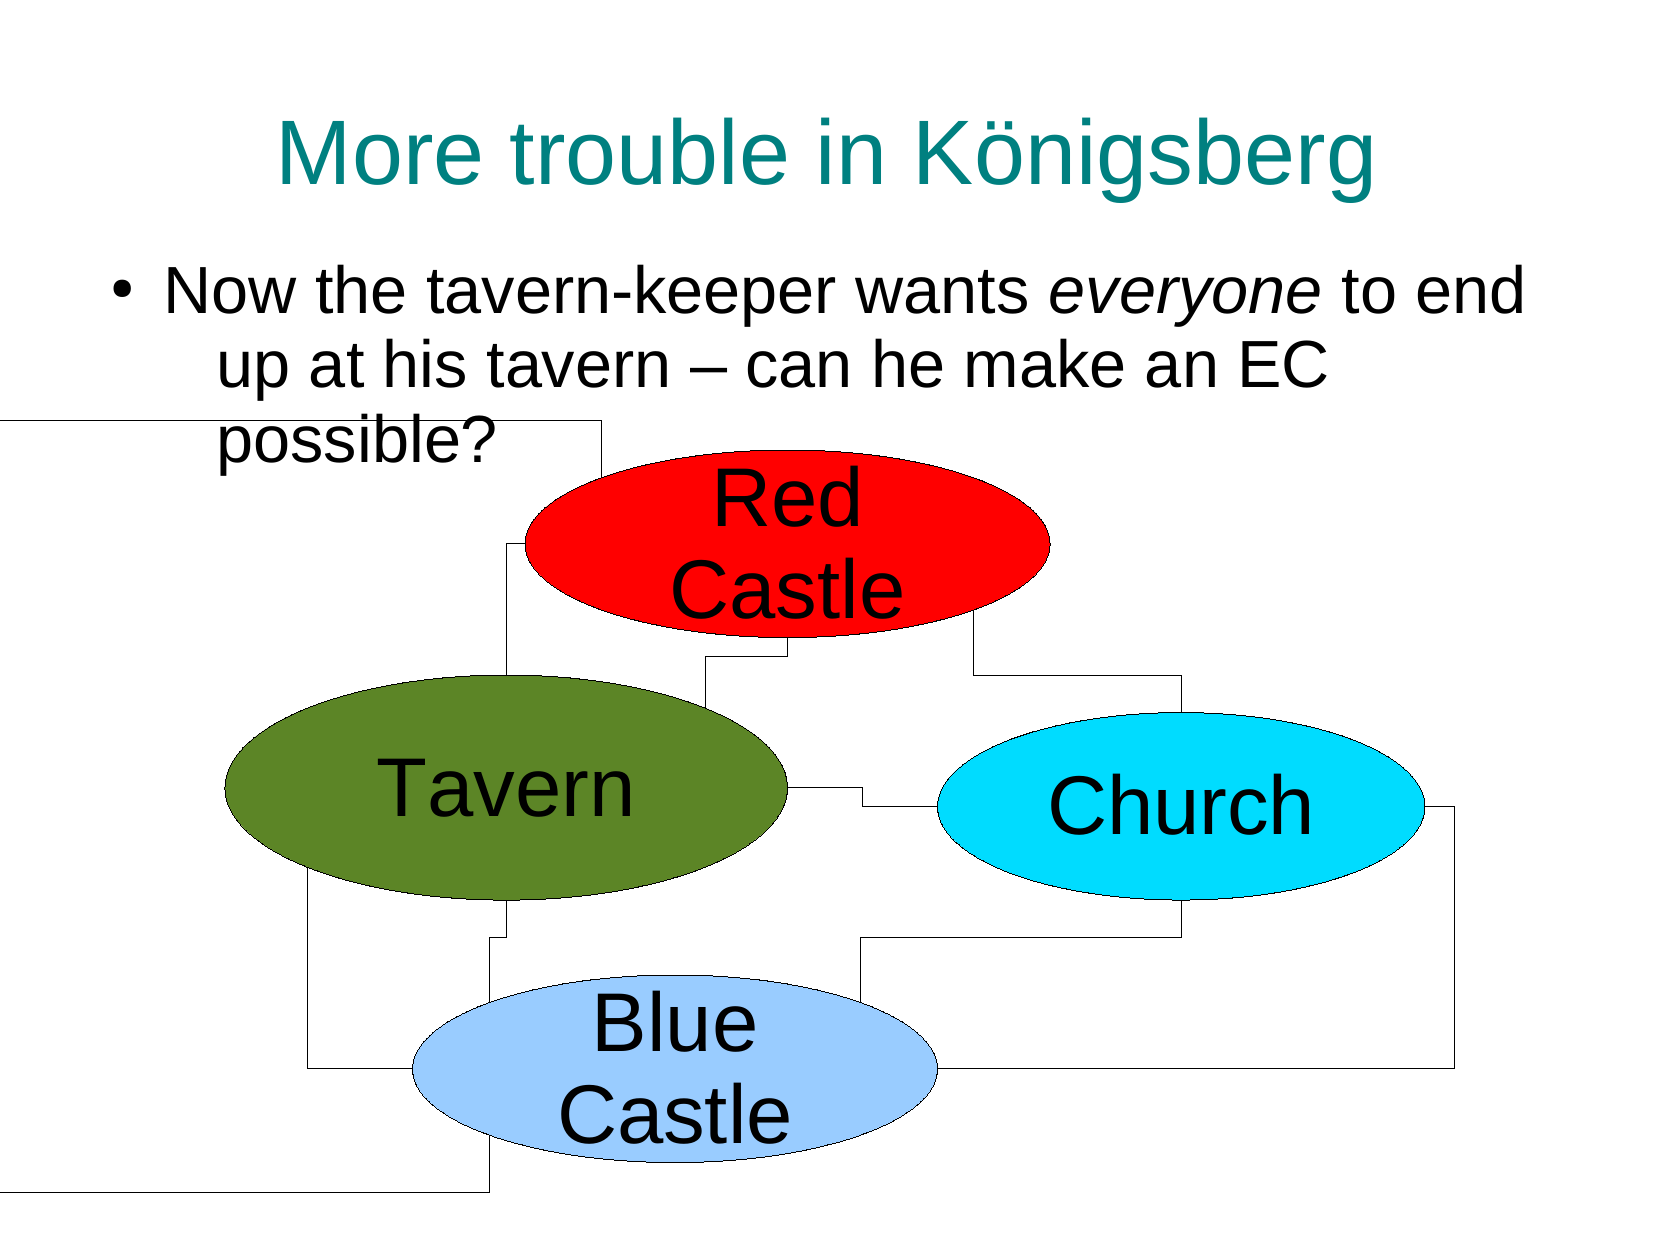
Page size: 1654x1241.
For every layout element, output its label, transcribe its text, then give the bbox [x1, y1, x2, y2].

text_box Church [937, 712, 1425, 901]
title More trouble in Königsberg [82, 49, 1571, 257]
text_box Red Castle [525, 450, 1051, 638]
text_box Blue Castle [412, 975, 938, 1163]
list Now the tavern-keeper wants everyone to end up at his tavern – can he make an EC possible? [75, 421, 601, 451]
text_box Tavern [224, 675, 788, 901]
list Now the tavern-keeper wants everyone to end up at his tavern – can he make an EC possible? [75, 252, 1564, 451]
